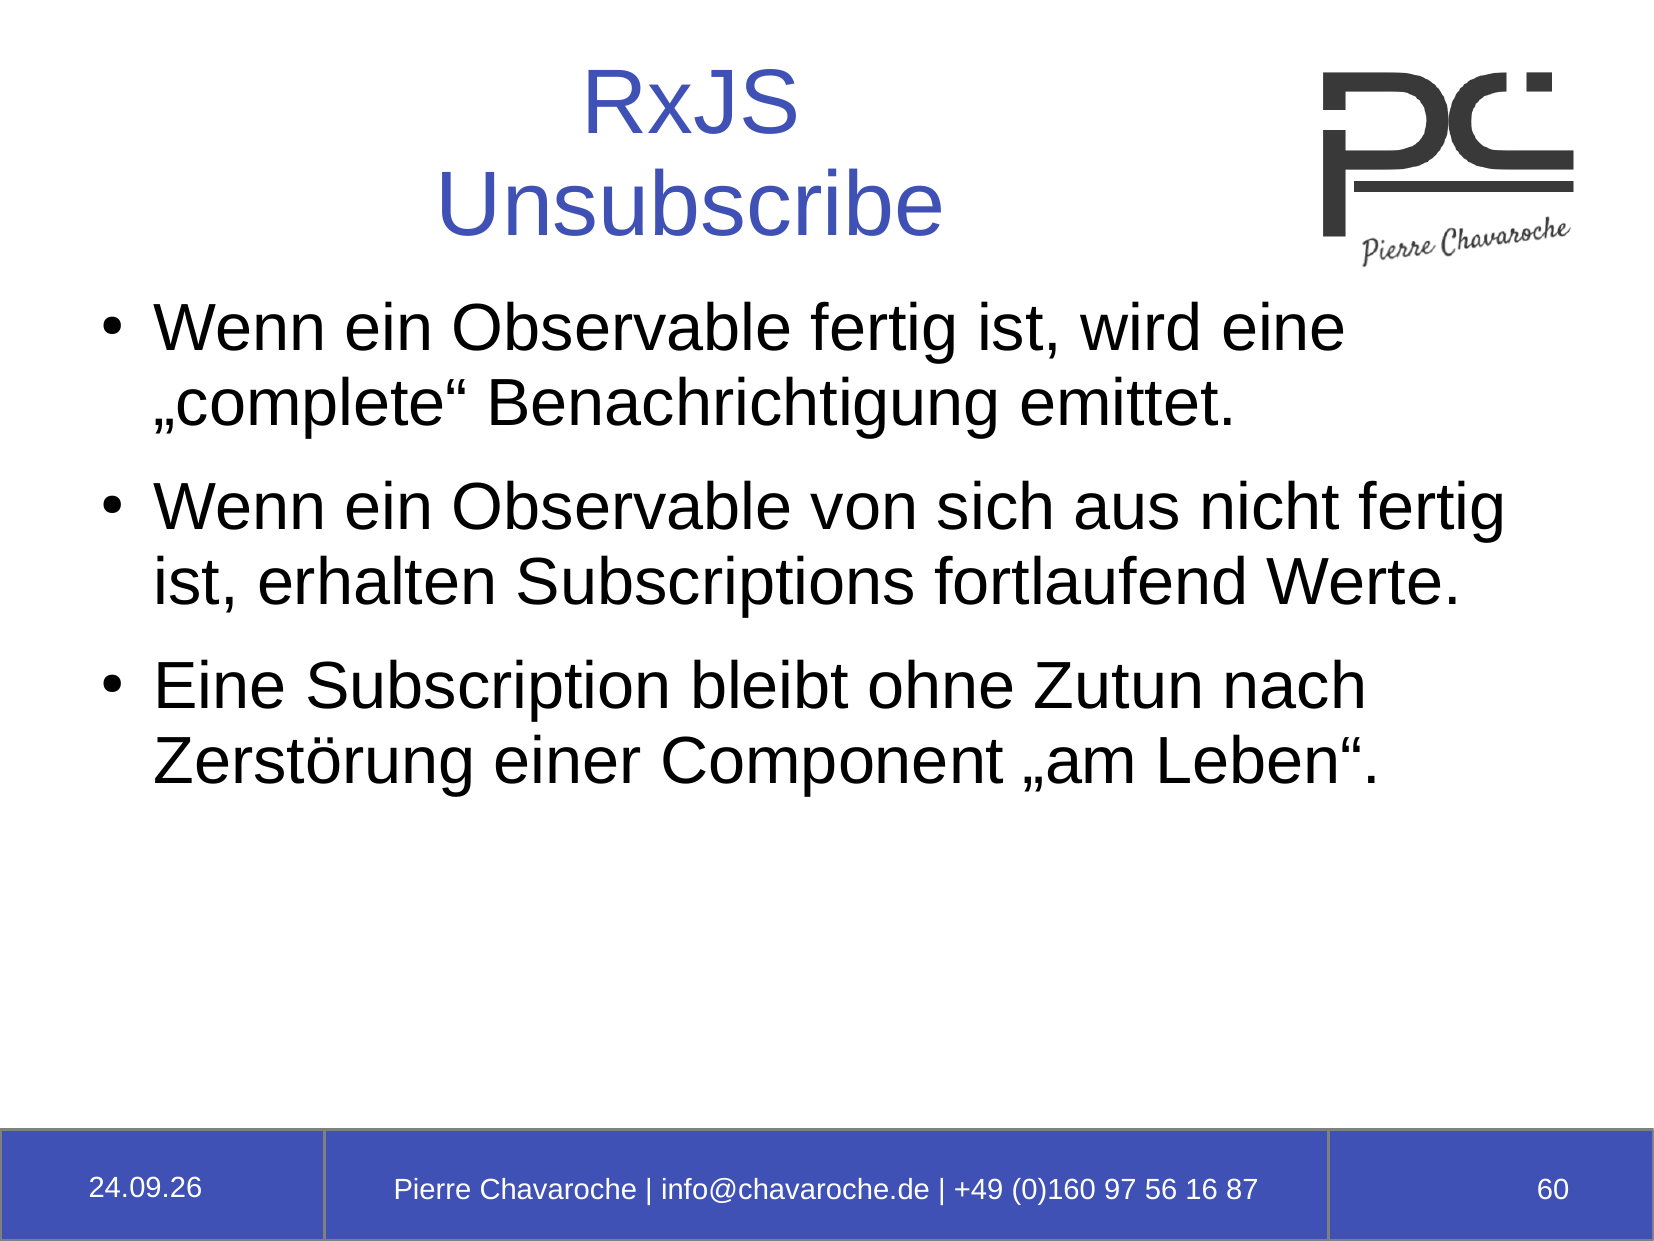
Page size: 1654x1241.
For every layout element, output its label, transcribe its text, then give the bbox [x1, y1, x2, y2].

list Wenn ein Observable fertig ist, wird eine „complete“ Benachrichtigung emittet. Wenn ein Observable von sich aus nicht fertig ist, erhalten Subscriptions fortlaufend Werte. Eine Subscription bleibt ohne Zutun nach Zerstörung einer Component „am Leben“. [82, 290, 1571, 1109]
picture [1307, 29, 1589, 311]
title RxJS Unsubscribe [82, 49, 1300, 257]
